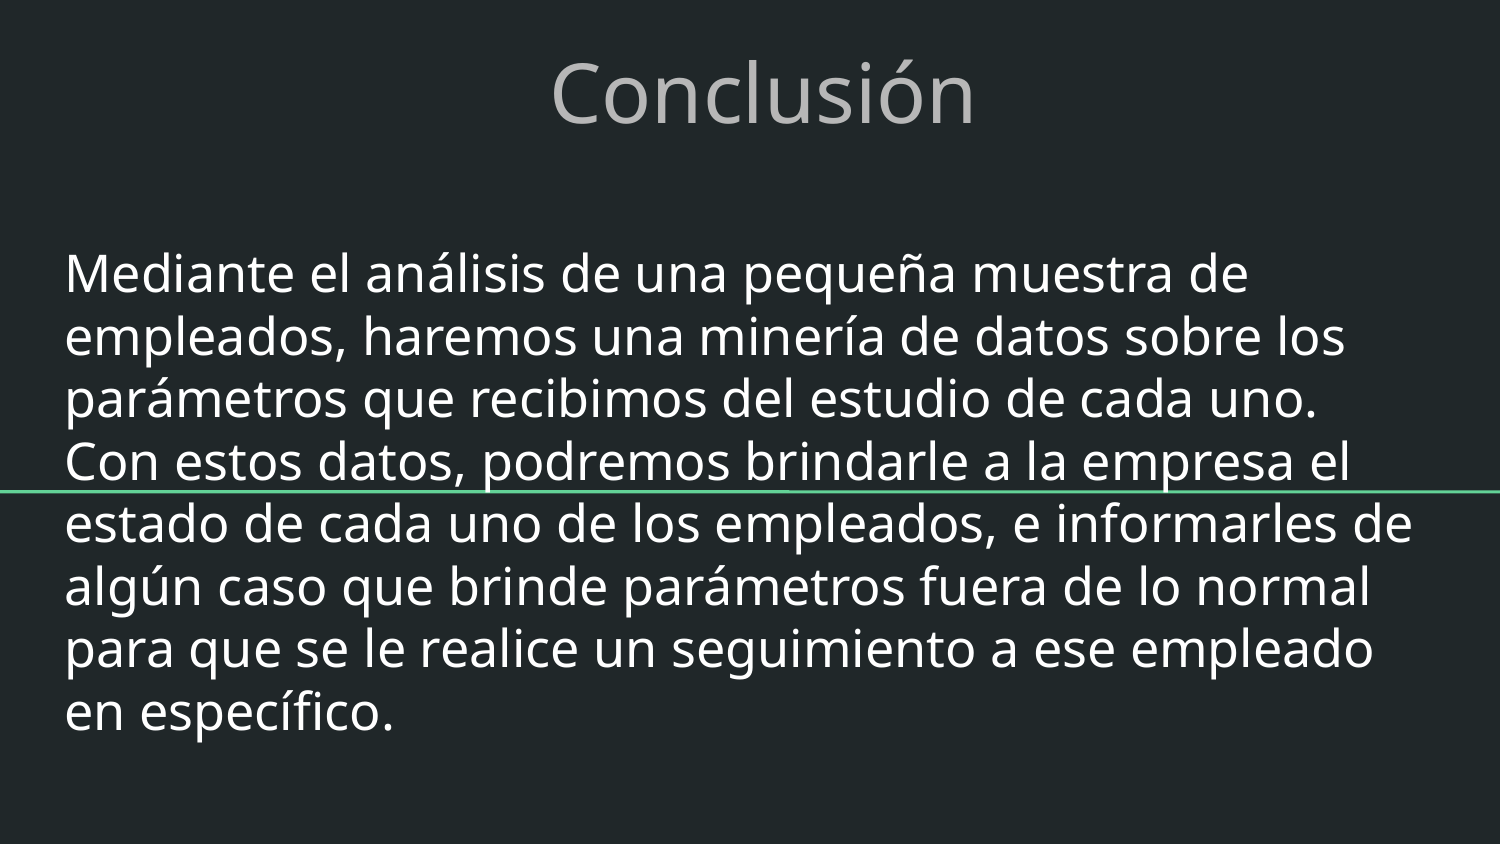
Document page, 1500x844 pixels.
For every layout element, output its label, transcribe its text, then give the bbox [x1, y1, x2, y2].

text_box Mediante el análisis de una pequeña muestra de empleados, haremos una minería de datos sobre los parámetros que recibimos del estudio de cada uno. Con estos datos, podremos brindarle a la empresa el estado de cada uno de los empleados, e informarles de algún caso que brinde parámetros fuera de lo normal para que se le realice un seguimiento a ese empleado en específico. [49, 225, 1451, 756]
title Conclusión [97, 26, 1431, 156]
